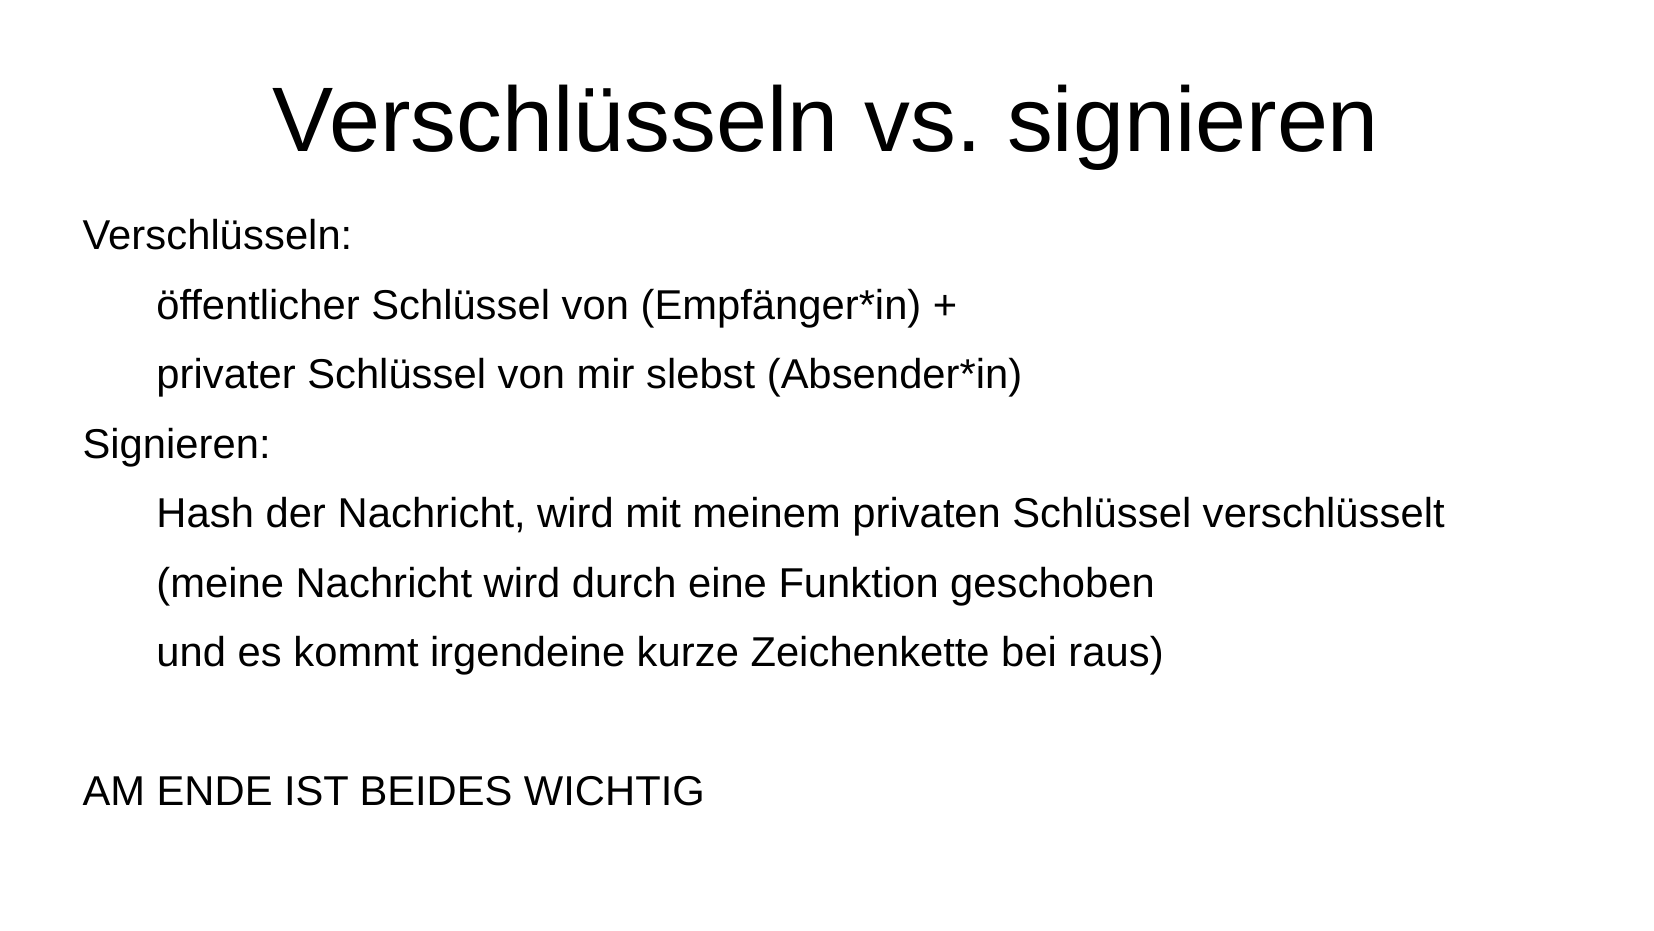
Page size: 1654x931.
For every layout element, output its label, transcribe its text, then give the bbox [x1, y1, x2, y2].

title Verschlüsseln vs. signieren [82, 37, 1571, 193]
list Verschlüsseln: öffentlicher Schlüssel von (Empfänger*in) + privater Schlüssel von mir slebst (Absender*in) Signieren: Hash der Nachricht, wird mit meinem privaten Schlüssel verschlüsselt (meine Nachricht wird durch eine Funktion geschoben und es kommt irgendeine kurze Zeichenkette bei raus) AM ENDE IST BEIDES WICHTIG [82, 217, 1571, 885]
